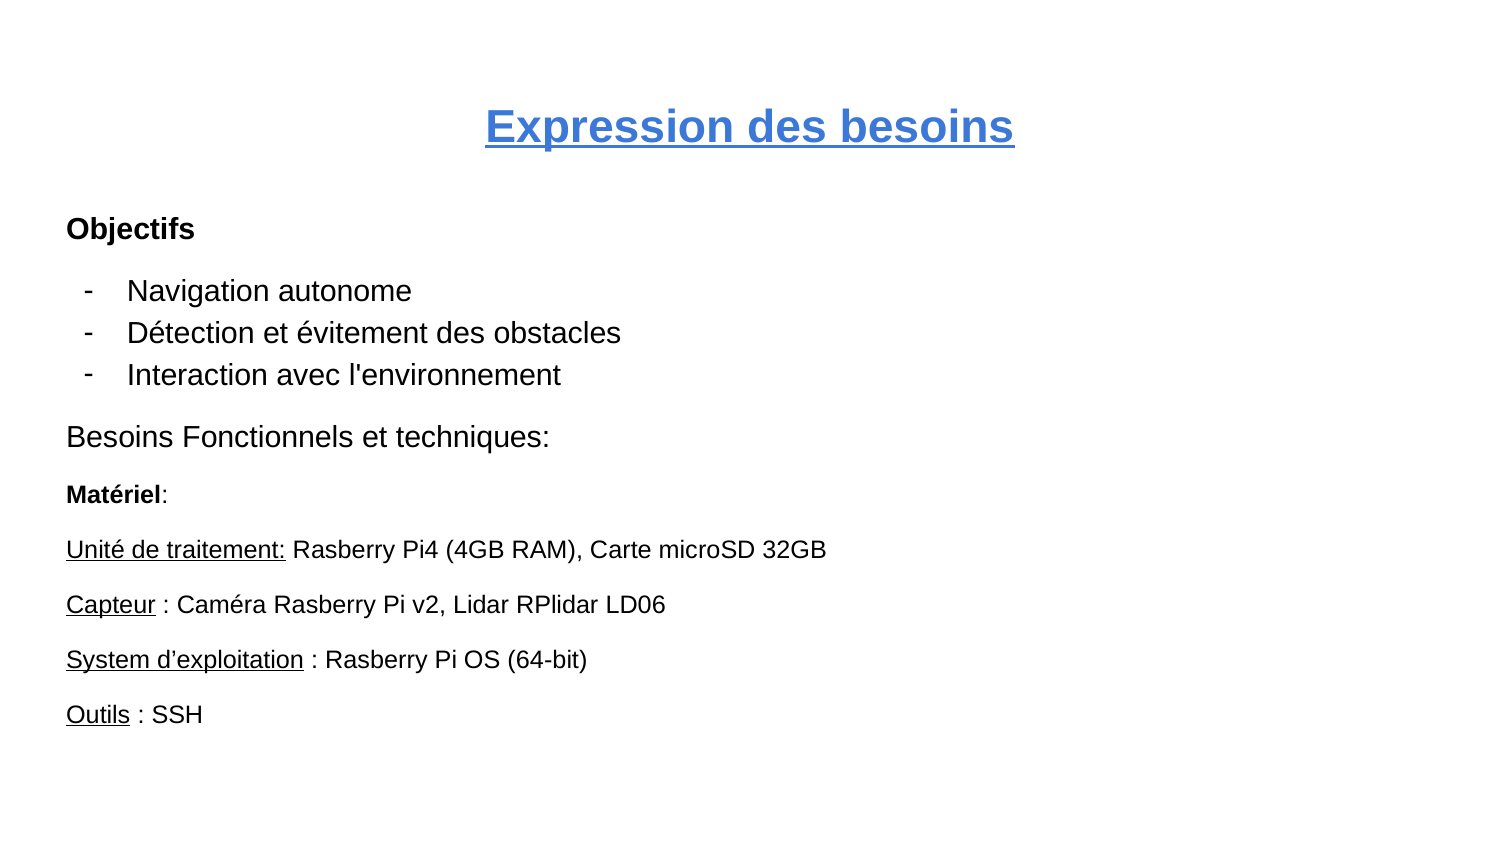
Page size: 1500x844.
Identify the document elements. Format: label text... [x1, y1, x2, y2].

list Objectifs Navigation autonome Détection et évitement des obstacles Interaction avec l'environnement Besoins Fonctionnels et techniques: Matériel: Unité de traitement: Rasberry Pi4 (4GB RAM), Carte microSD 32GB Capteur : Caméra Rasberry Pi v2, Lidar RPlidar LD06 System d’exploitation : Rasberry Pi OS (64-bit) Outils : SSH [51, 189, 1449, 750]
title Expression des besoins [51, 72, 1449, 167]
